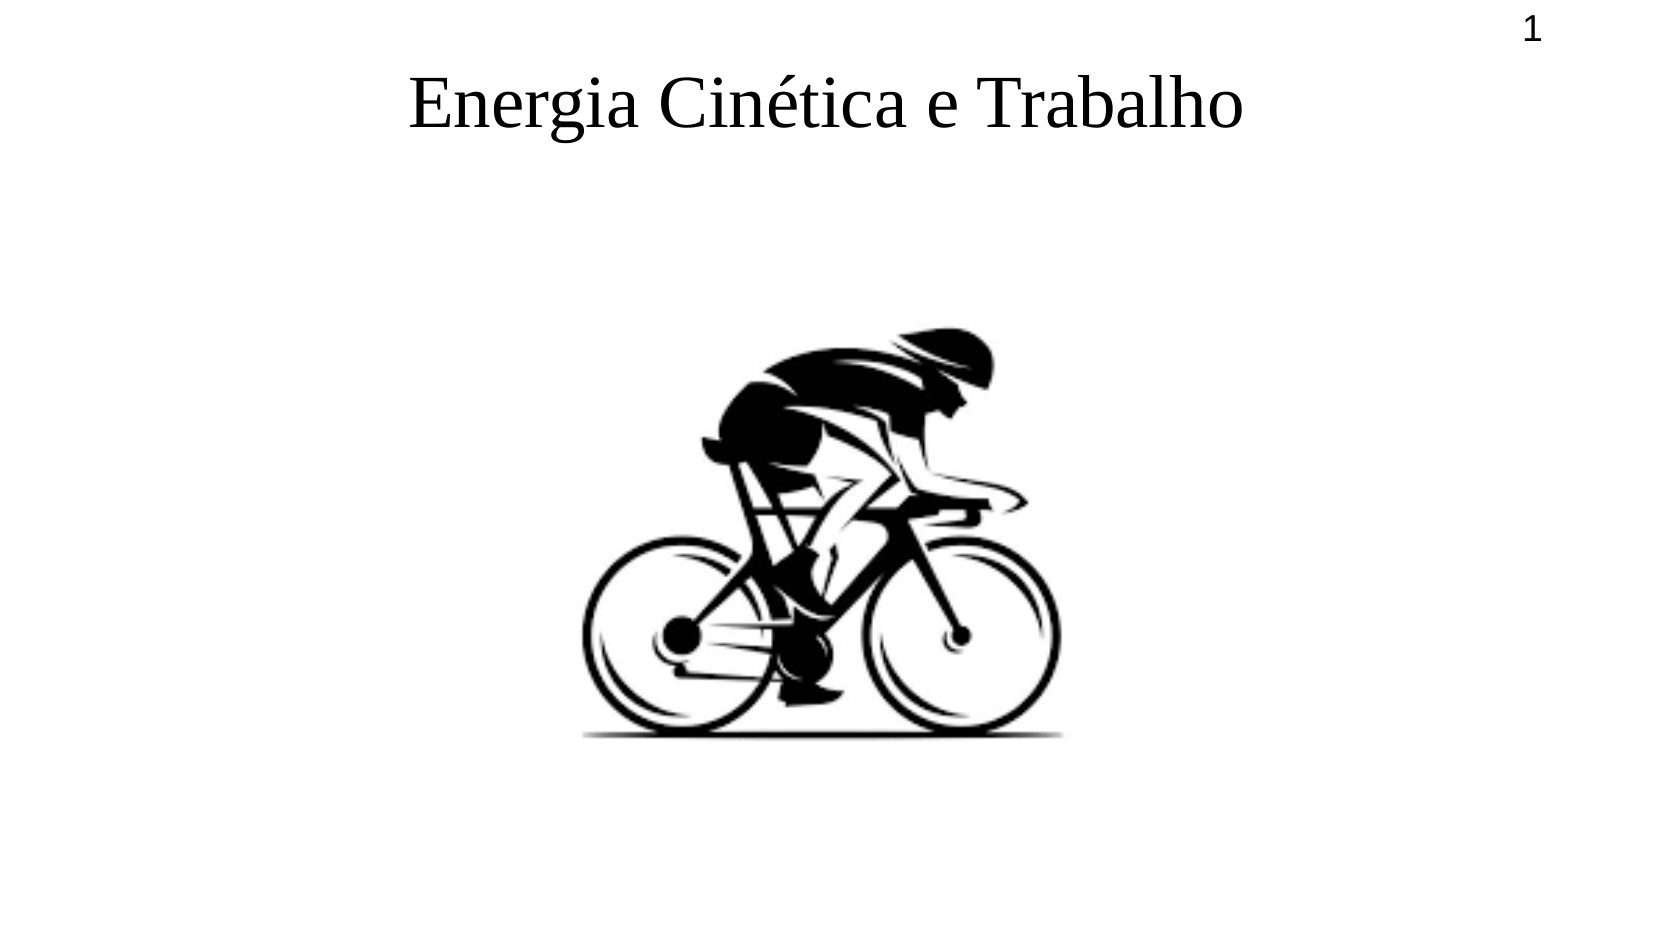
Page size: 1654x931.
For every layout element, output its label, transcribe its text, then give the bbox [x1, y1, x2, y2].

picture [514, 269, 1140, 803]
text_box <number> [1507, 0, 1654, 71]
text_box Energia Cinética e Trabalho [393, 11, 1261, 152]
